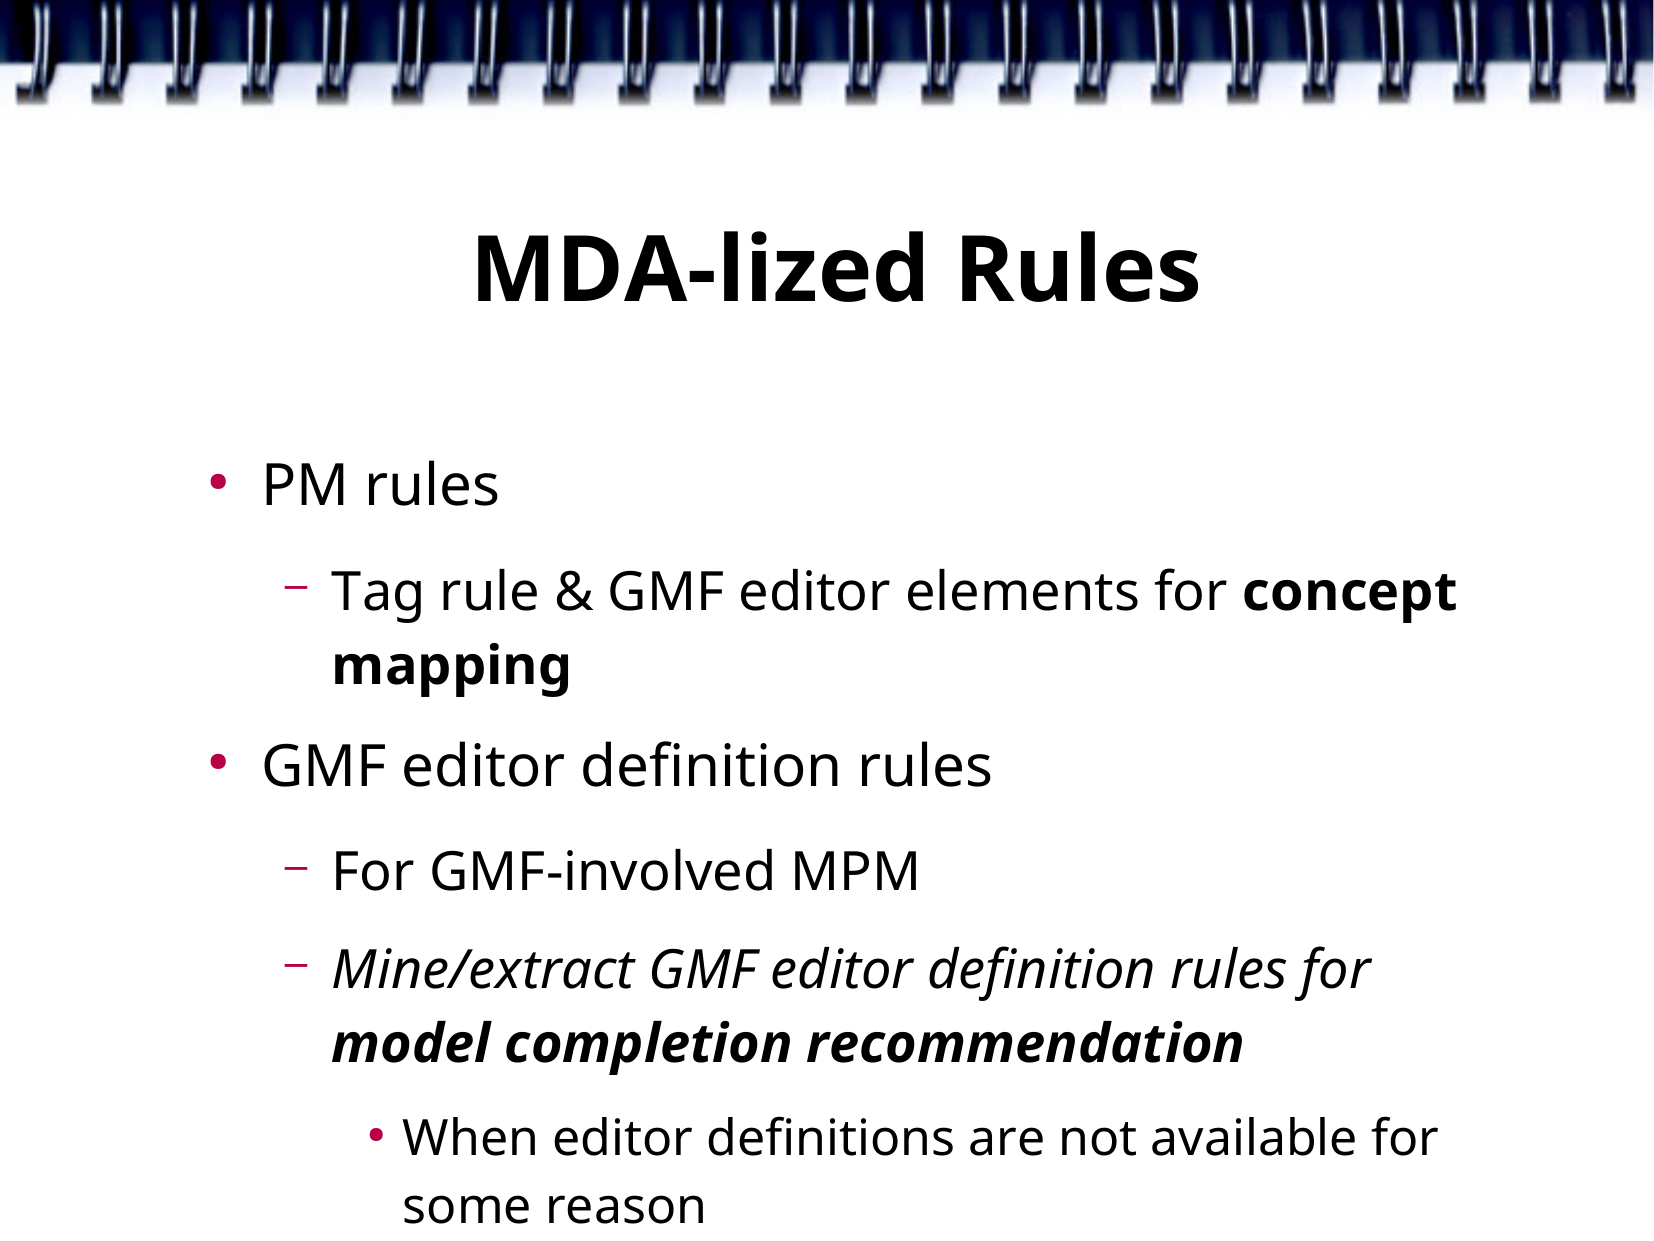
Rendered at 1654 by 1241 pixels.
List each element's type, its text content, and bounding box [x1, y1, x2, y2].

title MDA-lized Rules [139, 161, 1535, 370]
picture [0, 0, 1654, 121]
list PM rules Tag rule & GMF editor elements for concept mapping GMF editor definition rules For GMF-involved MPM Mine/extract GMF editor definition rules for model completion recommendation When editor definitions are not available for some reason [190, 443, 1472, 1153]
